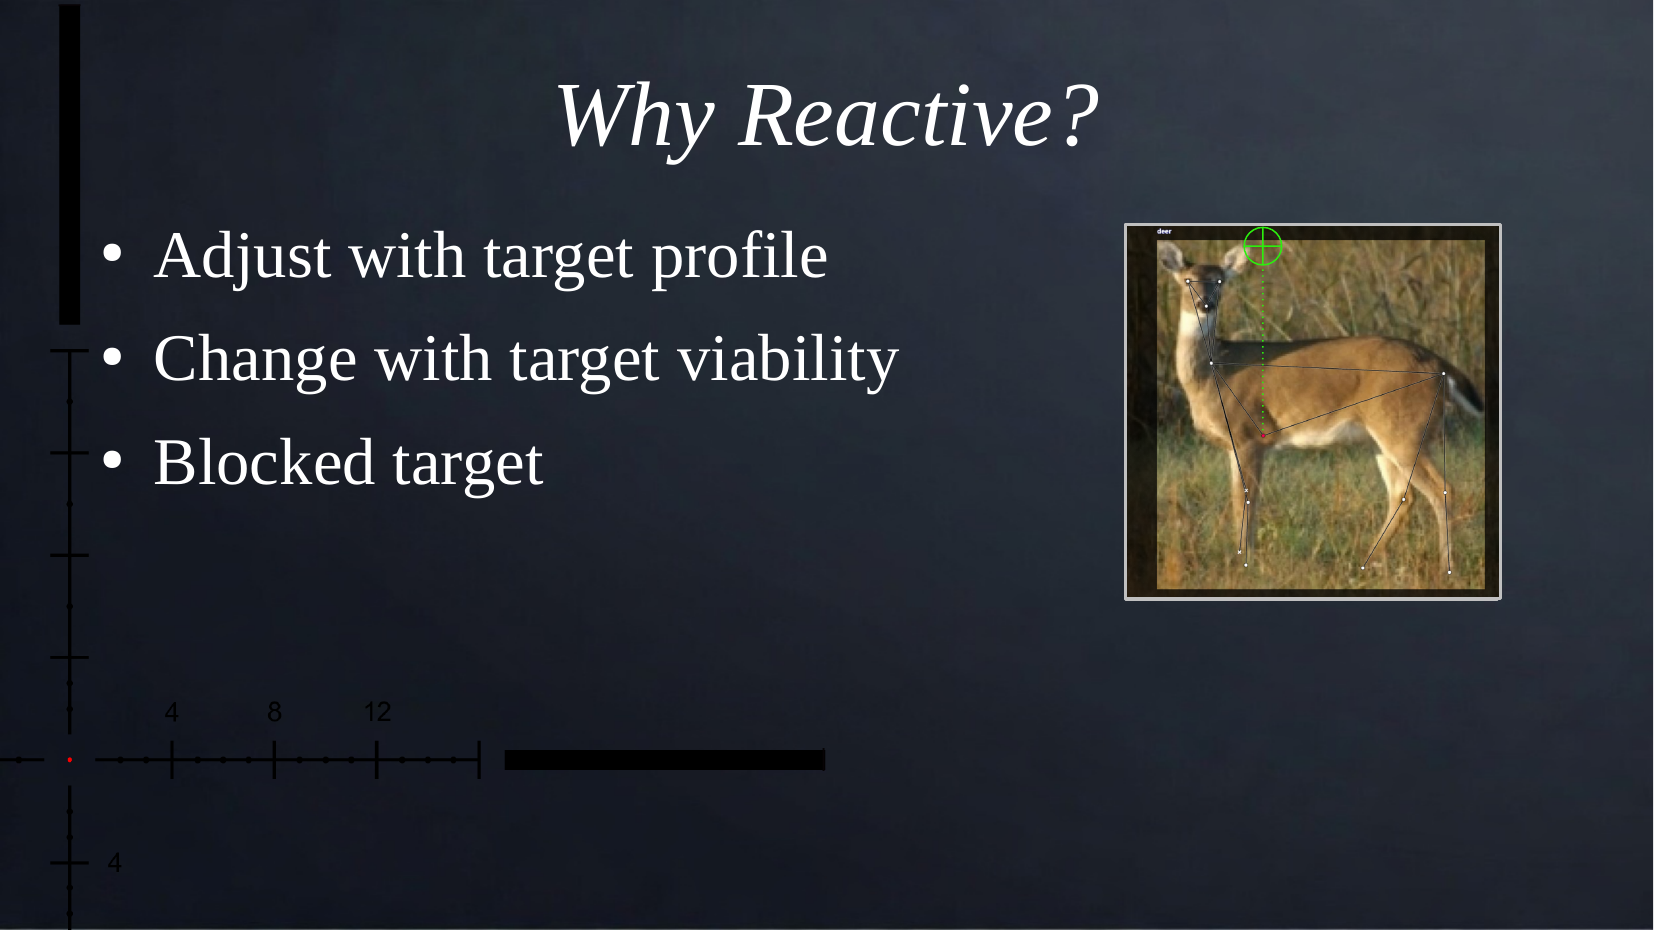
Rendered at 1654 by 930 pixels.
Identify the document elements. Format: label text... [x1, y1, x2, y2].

list Adjust with target profile Change with target viability Blocked target [82, 217, 1571, 757]
picture [0, 0, 1654, 930]
title Why Reactive? [82, 37, 1571, 193]
